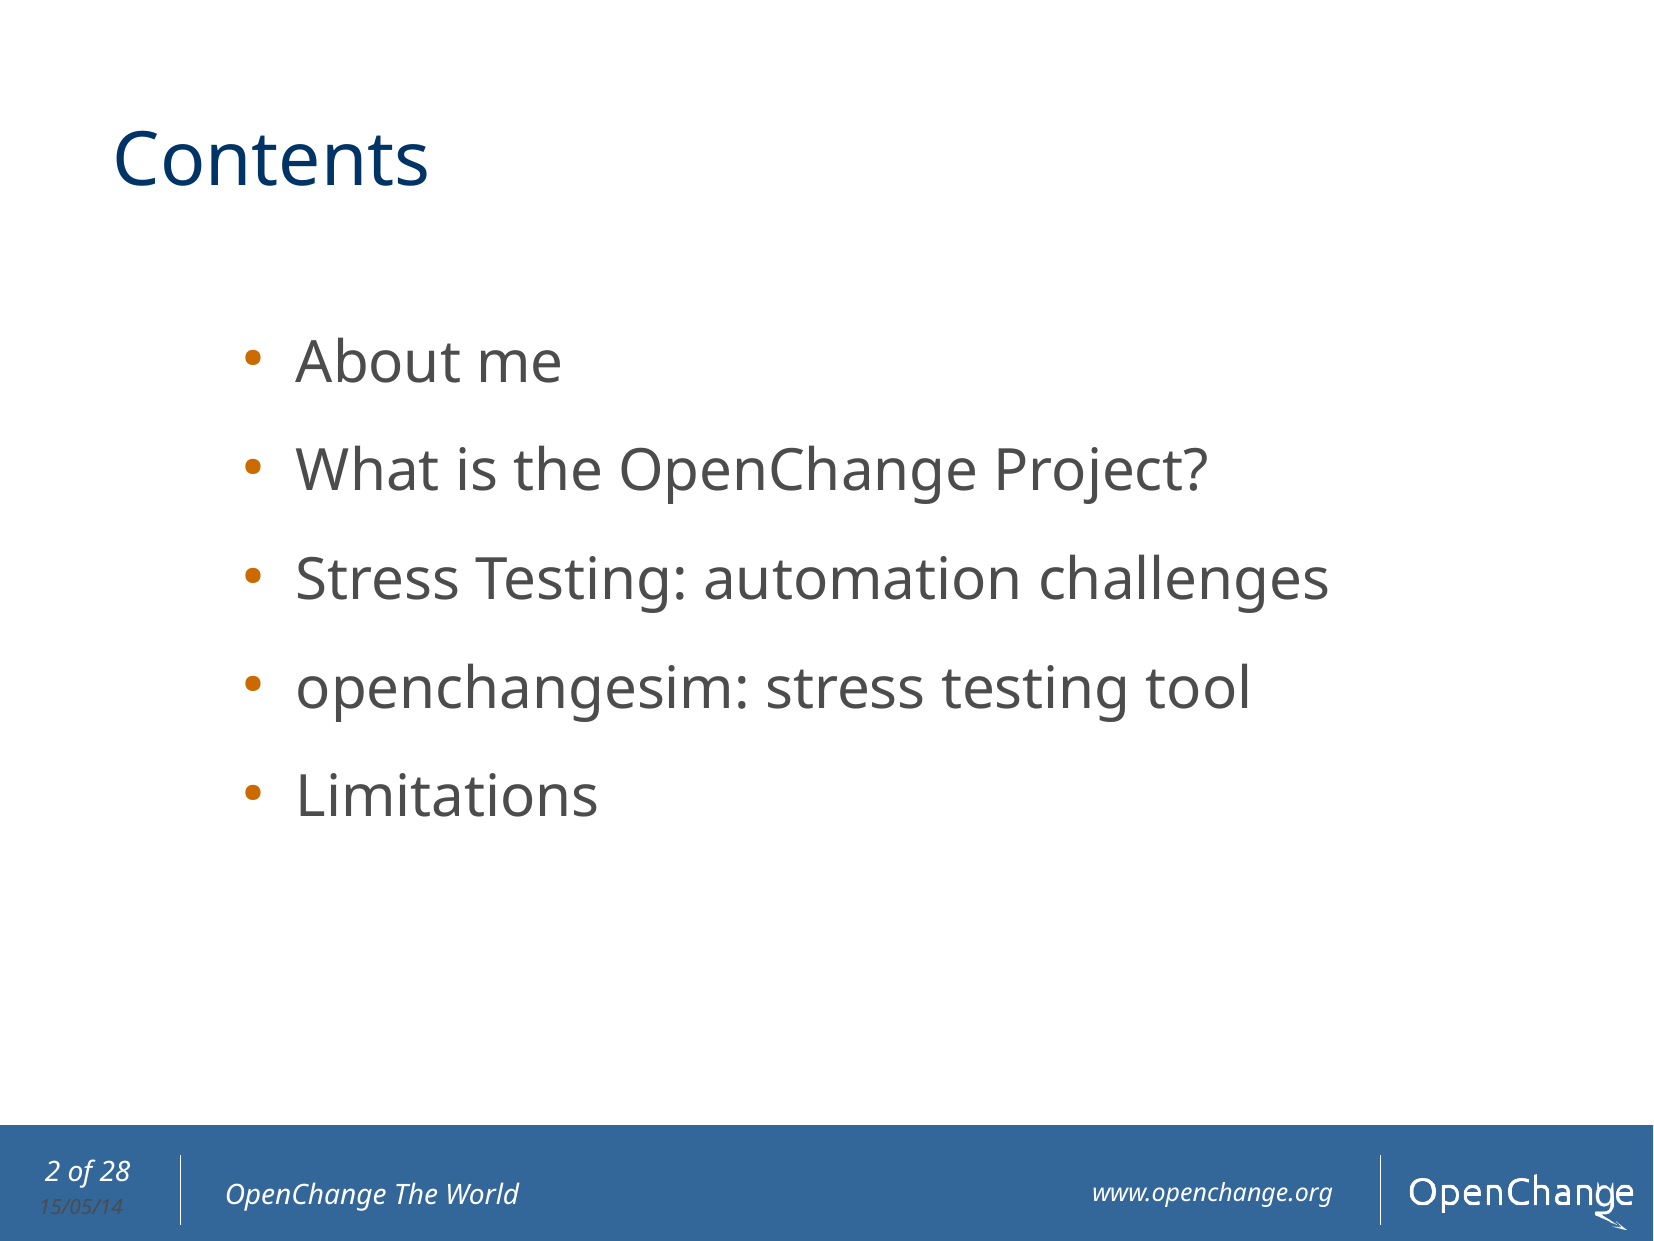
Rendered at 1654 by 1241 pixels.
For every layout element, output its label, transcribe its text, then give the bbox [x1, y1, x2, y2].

title Contents [112, 105, 1523, 208]
picture [1407, 1167, 1654, 1230]
list About me What is the OpenChange Project? Stress Testing: automation challenges openchangesim: stress testing tool Limitations [225, 319, 1486, 1040]
